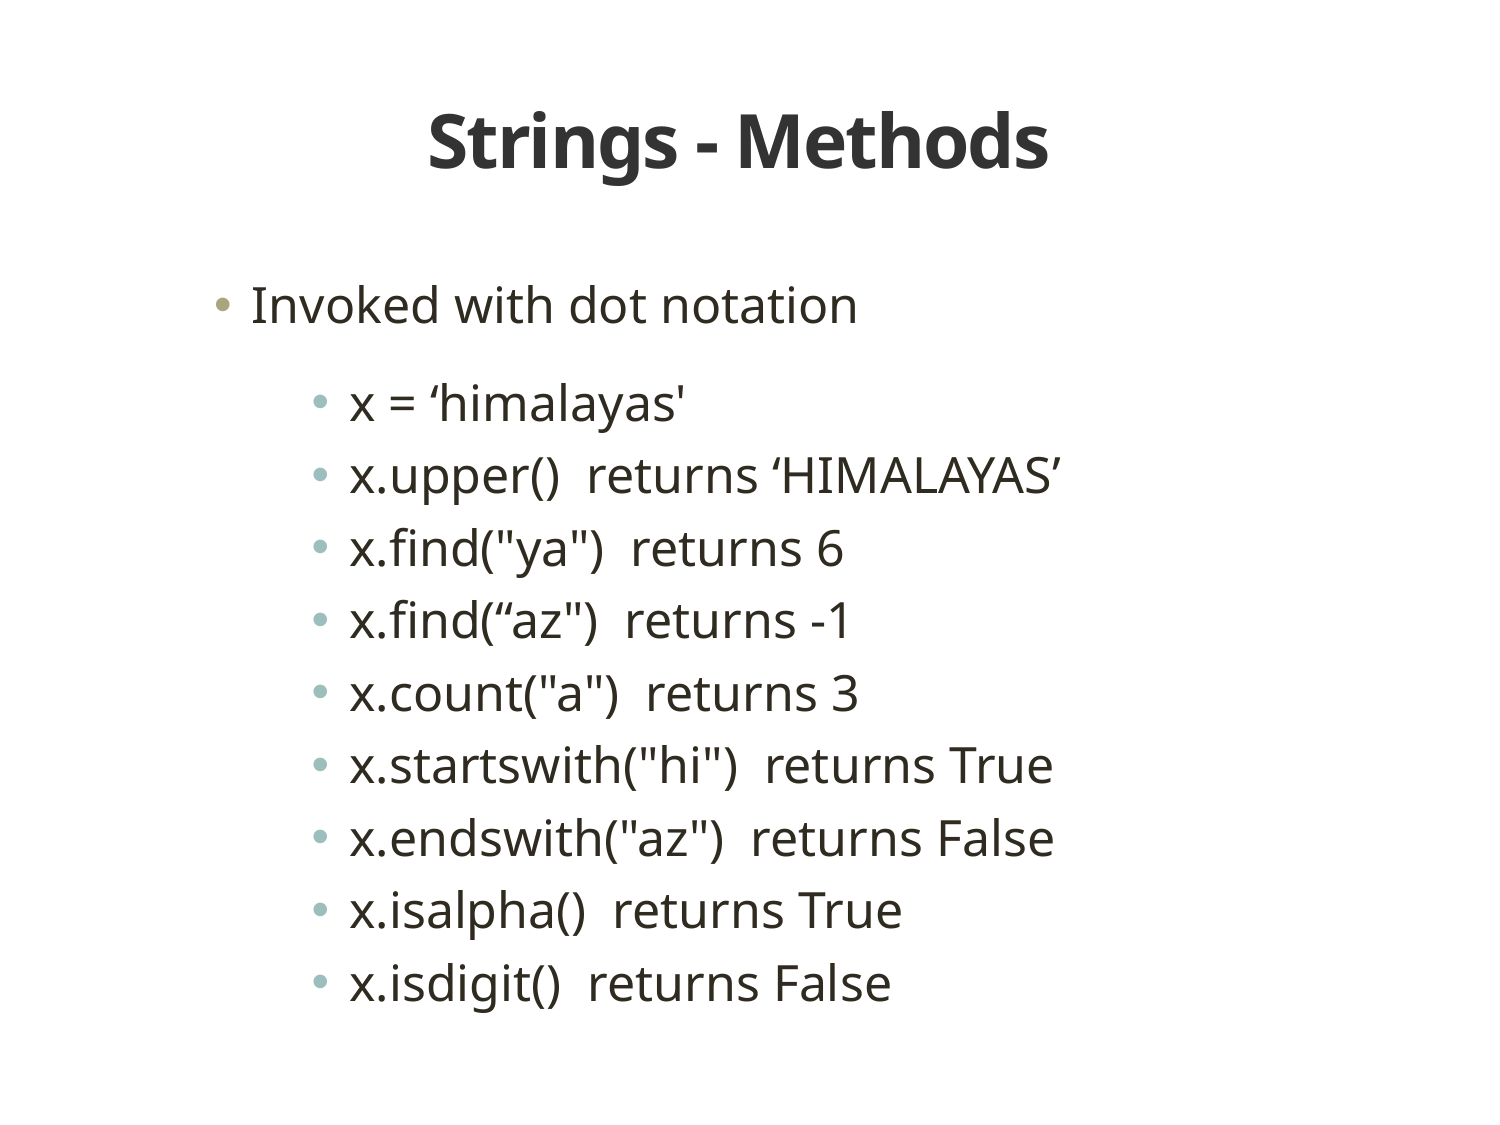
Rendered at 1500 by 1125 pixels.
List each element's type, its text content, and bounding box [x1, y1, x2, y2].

list Invoked with dot notation x = ‘himalayas' x.upper() returns ‘HIMALAYAS’ x.find("ya") returns 6 x.find(“az") returns -1 x.count("a") returns 3 x.startswith("hi") returns True x.endswith("az") returns False x.isalpha() returns True x.isdigit() returns False [161, 266, 1460, 1102]
title Strings - Methods [18, 45, 1460, 233]
